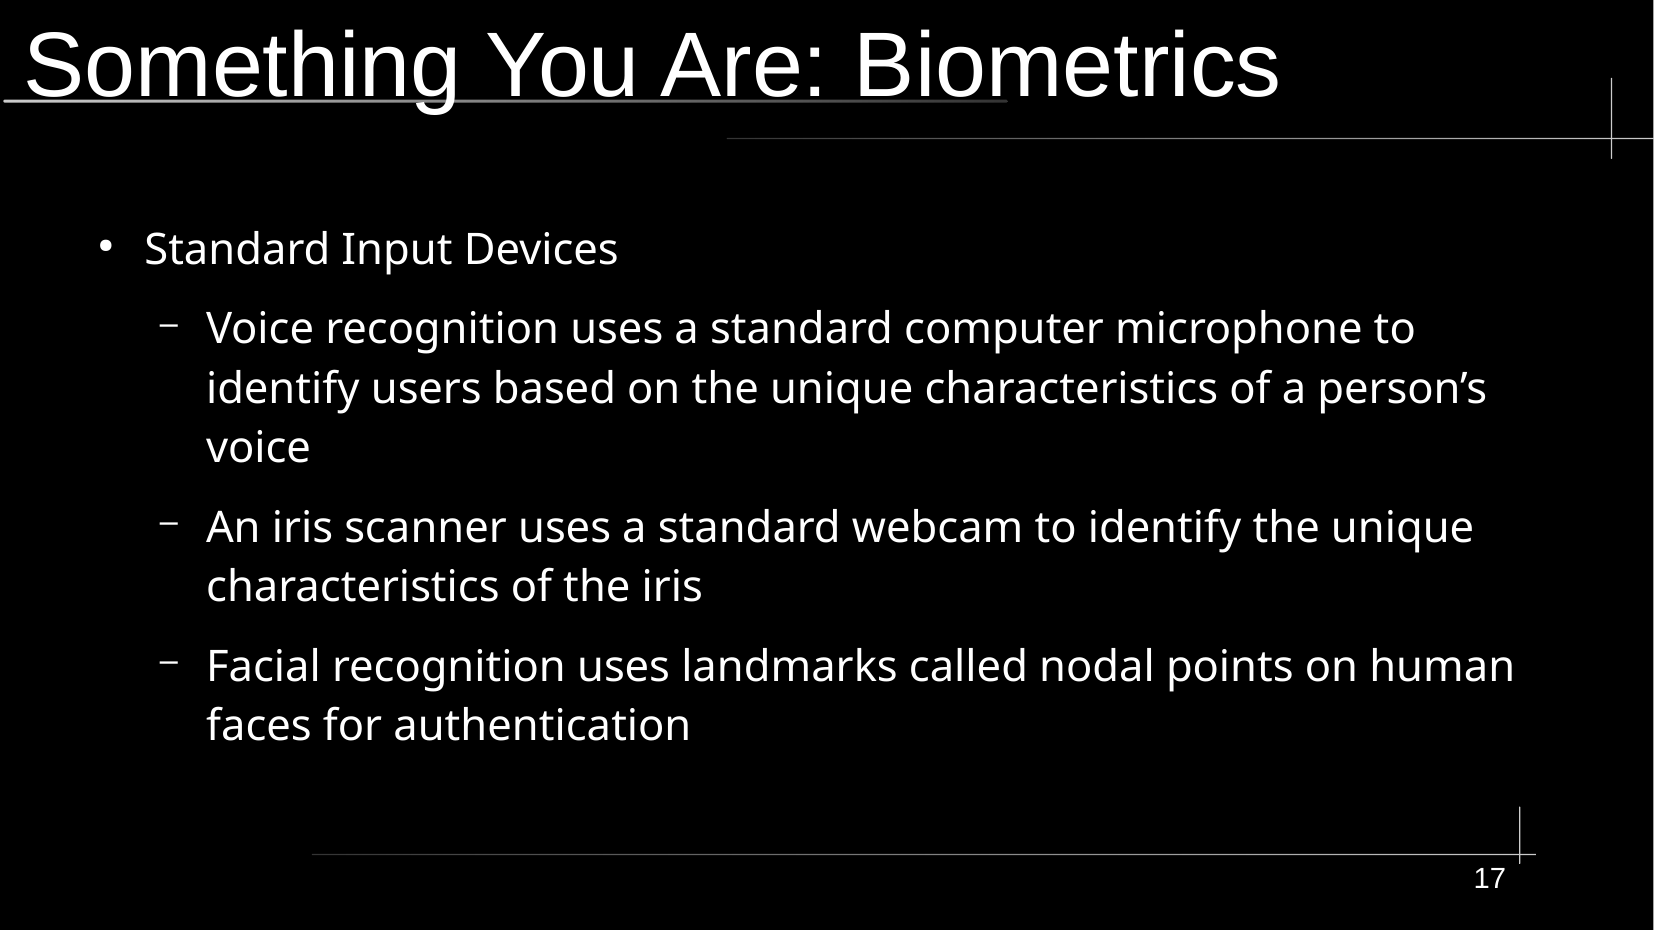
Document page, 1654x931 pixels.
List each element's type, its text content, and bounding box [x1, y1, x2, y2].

title Something You Are: Biometrics [23, 11, 1589, 119]
list Standard Input Devices Voice recognition uses a standard computer microphone to identify users based on the unique characteristics of a person’s voice An iris scanner uses a standard webcam to identify the unique characteristics of the iris Facial recognition uses landmarks called nodal points on human faces for authentication [82, 217, 1571, 758]
